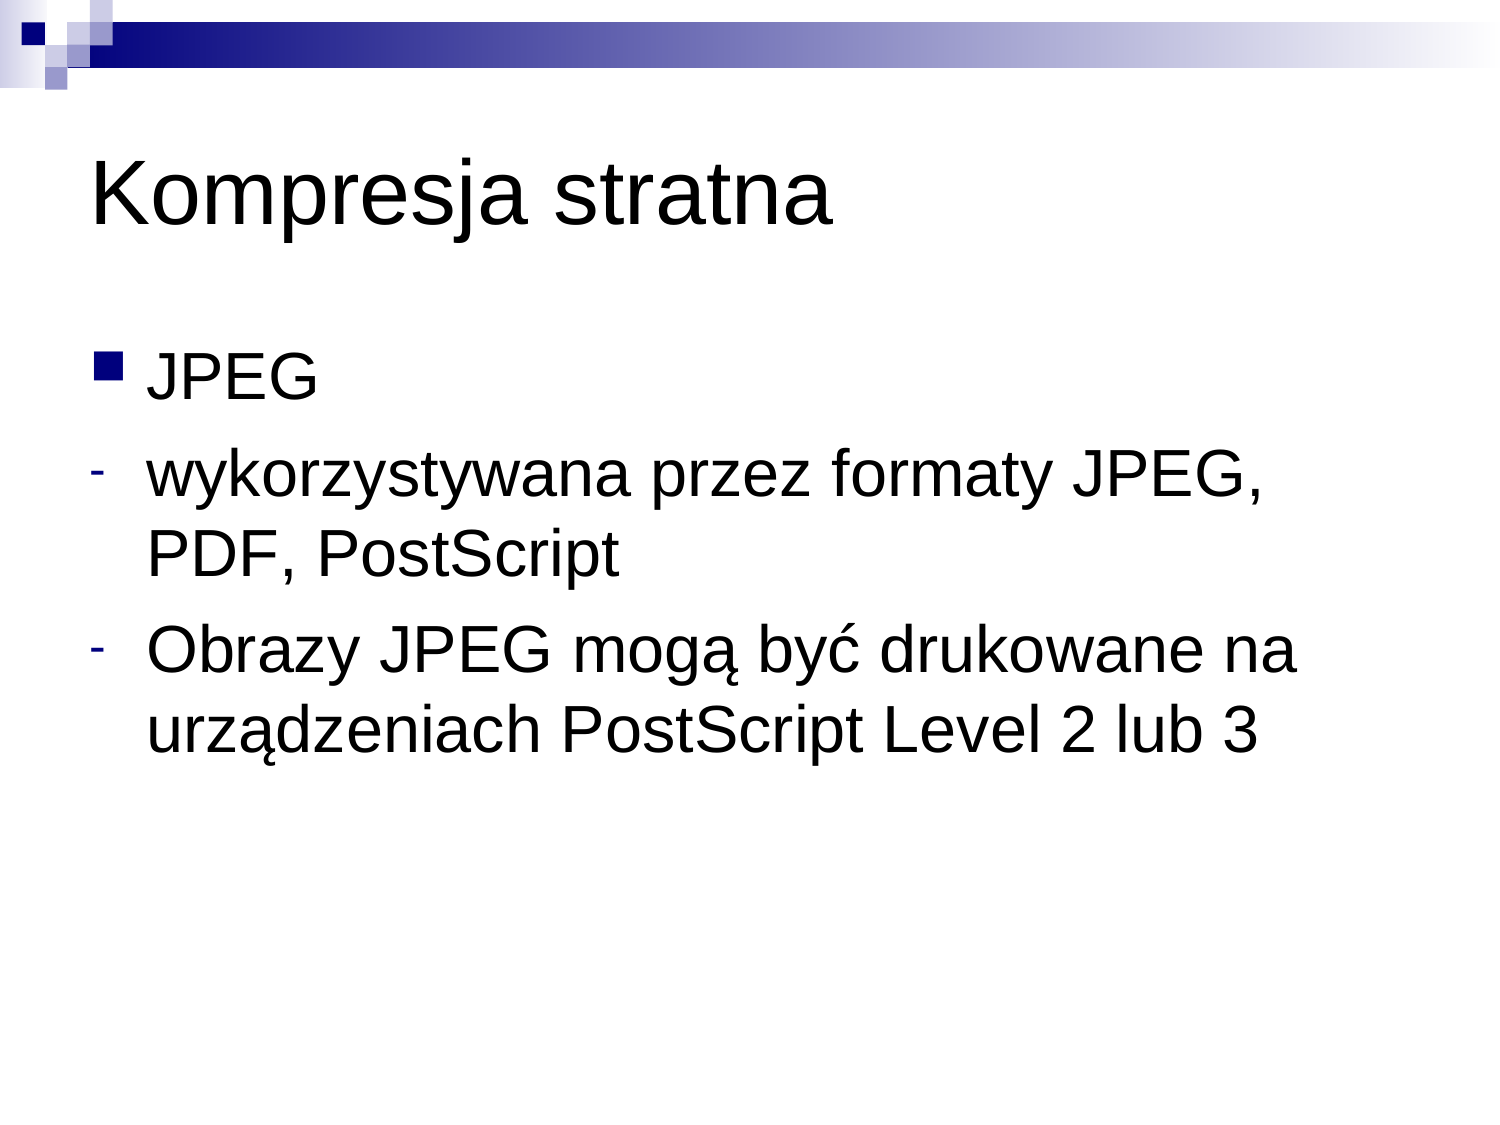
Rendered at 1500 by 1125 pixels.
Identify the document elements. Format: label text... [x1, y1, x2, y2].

title Kompresja stratna [75, 75, 1426, 300]
list JPEG wykorzystywana przez formaty JPEG, PDF, PostScript Obrazy JPEG mogą być drukowane na urządzeniach PostScript Level 2 lub 3 [75, 324, 1426, 963]
